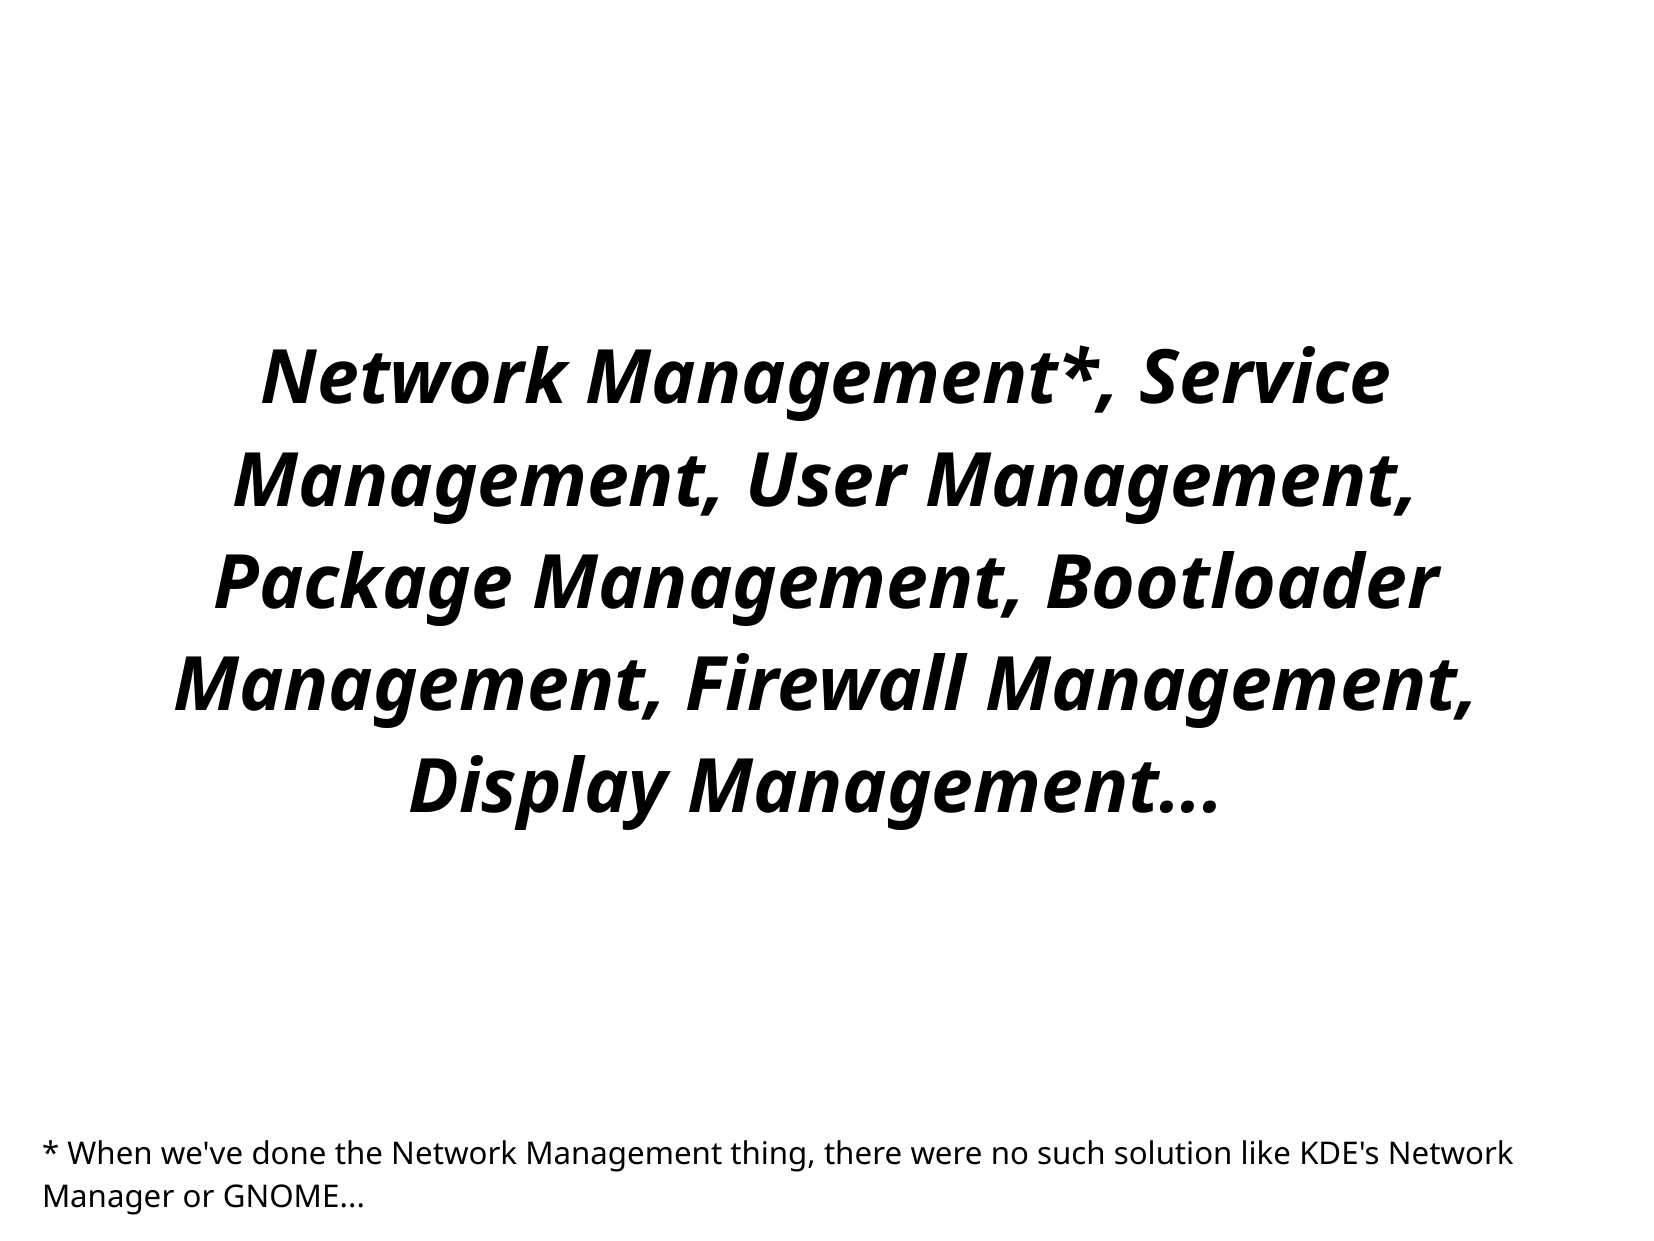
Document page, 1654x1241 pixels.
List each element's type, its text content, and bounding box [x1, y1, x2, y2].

subtitle Network Management*, Service Management, User Management, Package Management, Bootloader Management, Firewall Management, Display Management... [82, 49, 1571, 1109]
text_box * When we've done the Network Management thing, there were no such solution like KDE's Network Manager or GNOME... [27, 1123, 1627, 1216]
